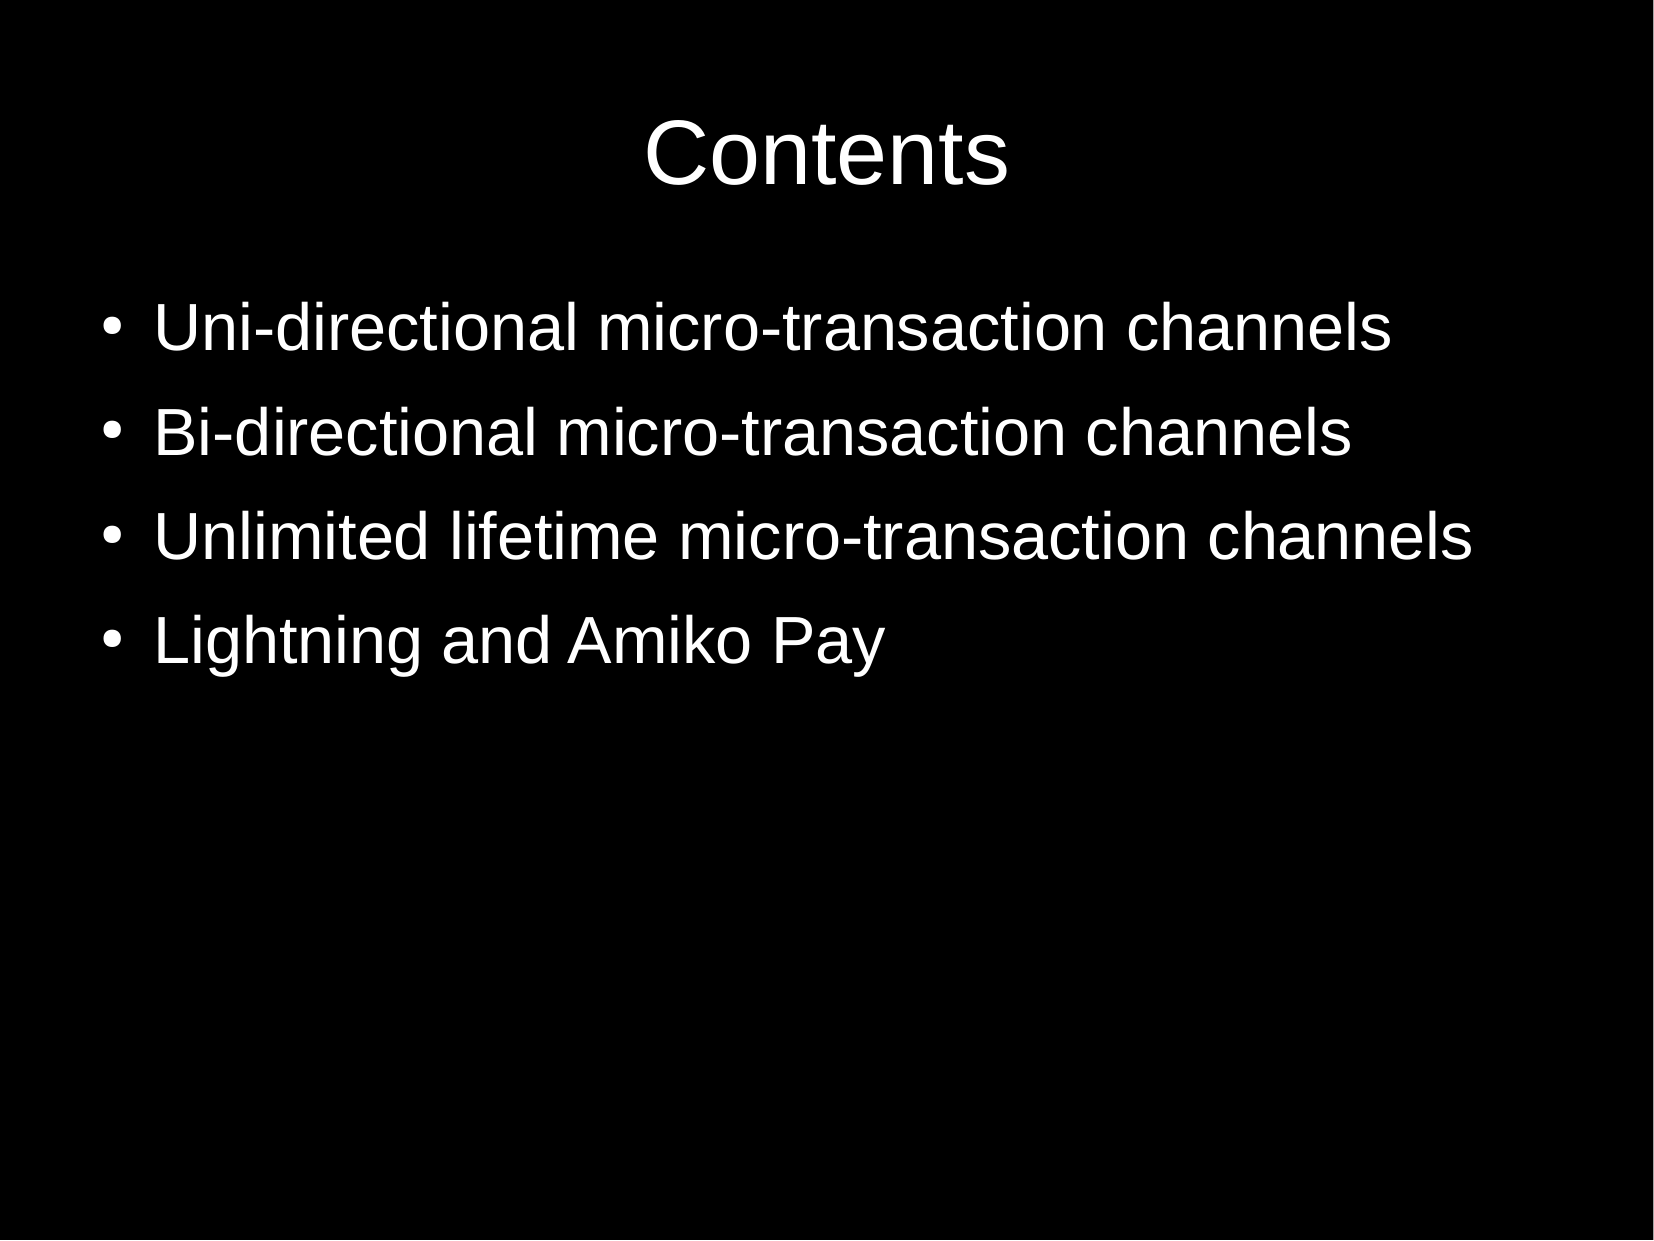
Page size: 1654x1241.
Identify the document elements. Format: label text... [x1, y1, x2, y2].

list Uni-directional micro-transaction channels Bi-directional micro-transaction channels Unlimited lifetime micro-transaction channels Lightning and Amiko Pay [82, 290, 1538, 1010]
title Contents [82, 49, 1571, 257]
